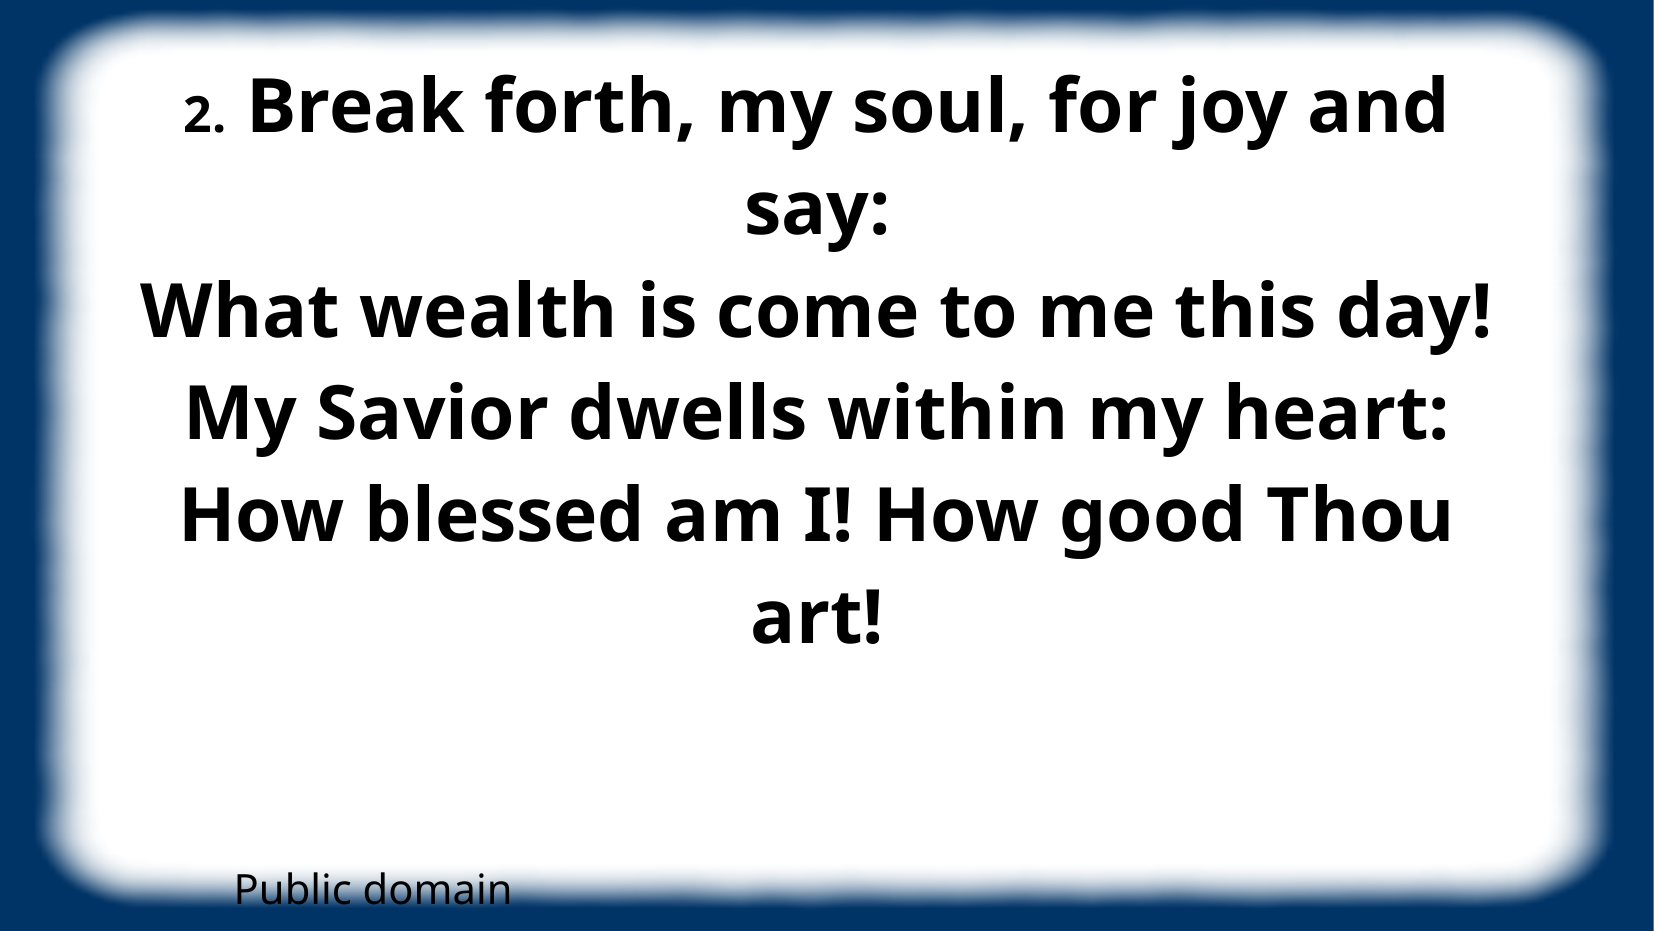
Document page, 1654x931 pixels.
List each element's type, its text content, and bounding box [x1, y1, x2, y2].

text_box 2. Break forth, my soul, for joy and say: What wealth is come to me this day! My Savior dwells within my heart: How blessed am I! How good Thou art! Public domain [90, 45, 1546, 706]
picture [0, 0, 1654, 931]
